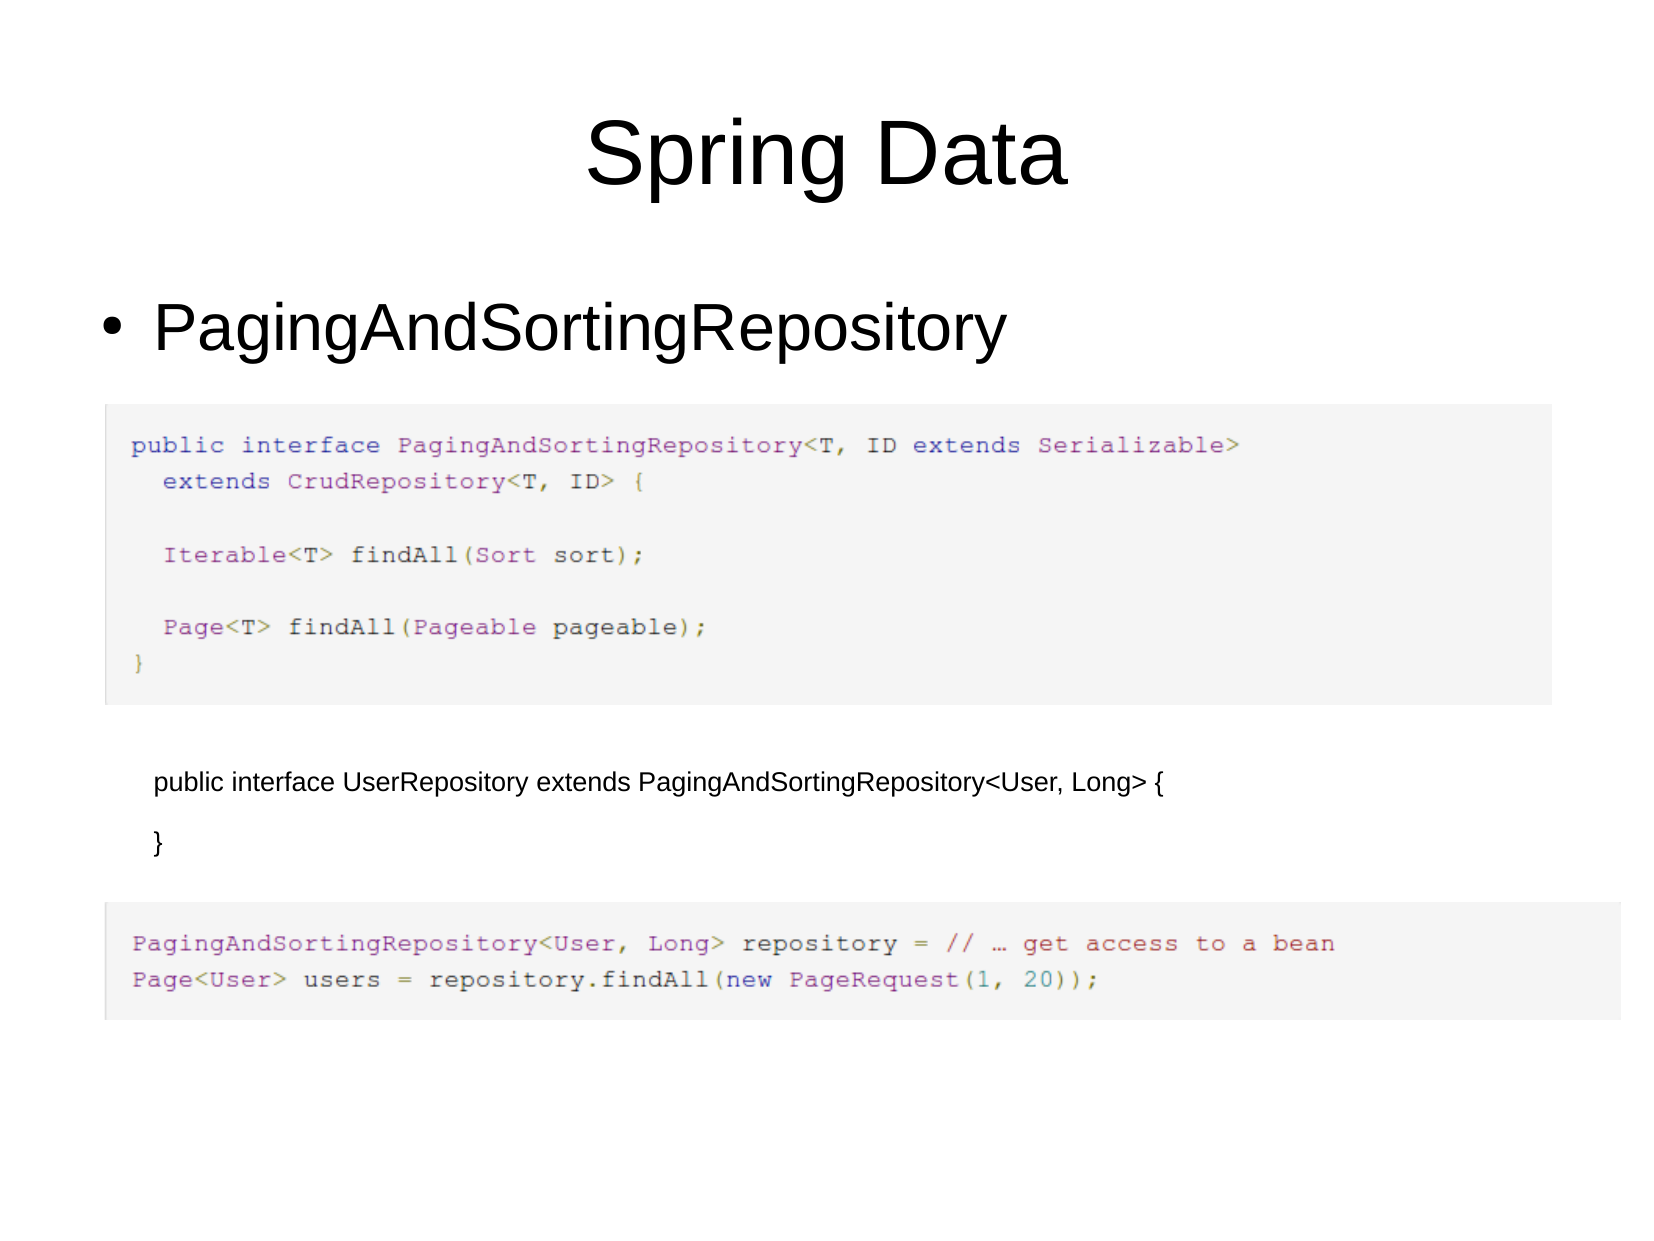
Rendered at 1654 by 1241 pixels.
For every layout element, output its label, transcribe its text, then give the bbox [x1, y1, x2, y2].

picture [102, 902, 1621, 1021]
picture [105, 404, 1552, 705]
list PagingAndSortingRepository public interface UserRepository extends PagingAndSortingRepository<User, Long> { } [82, 290, 1571, 1010]
title Spring Data [82, 49, 1571, 257]
